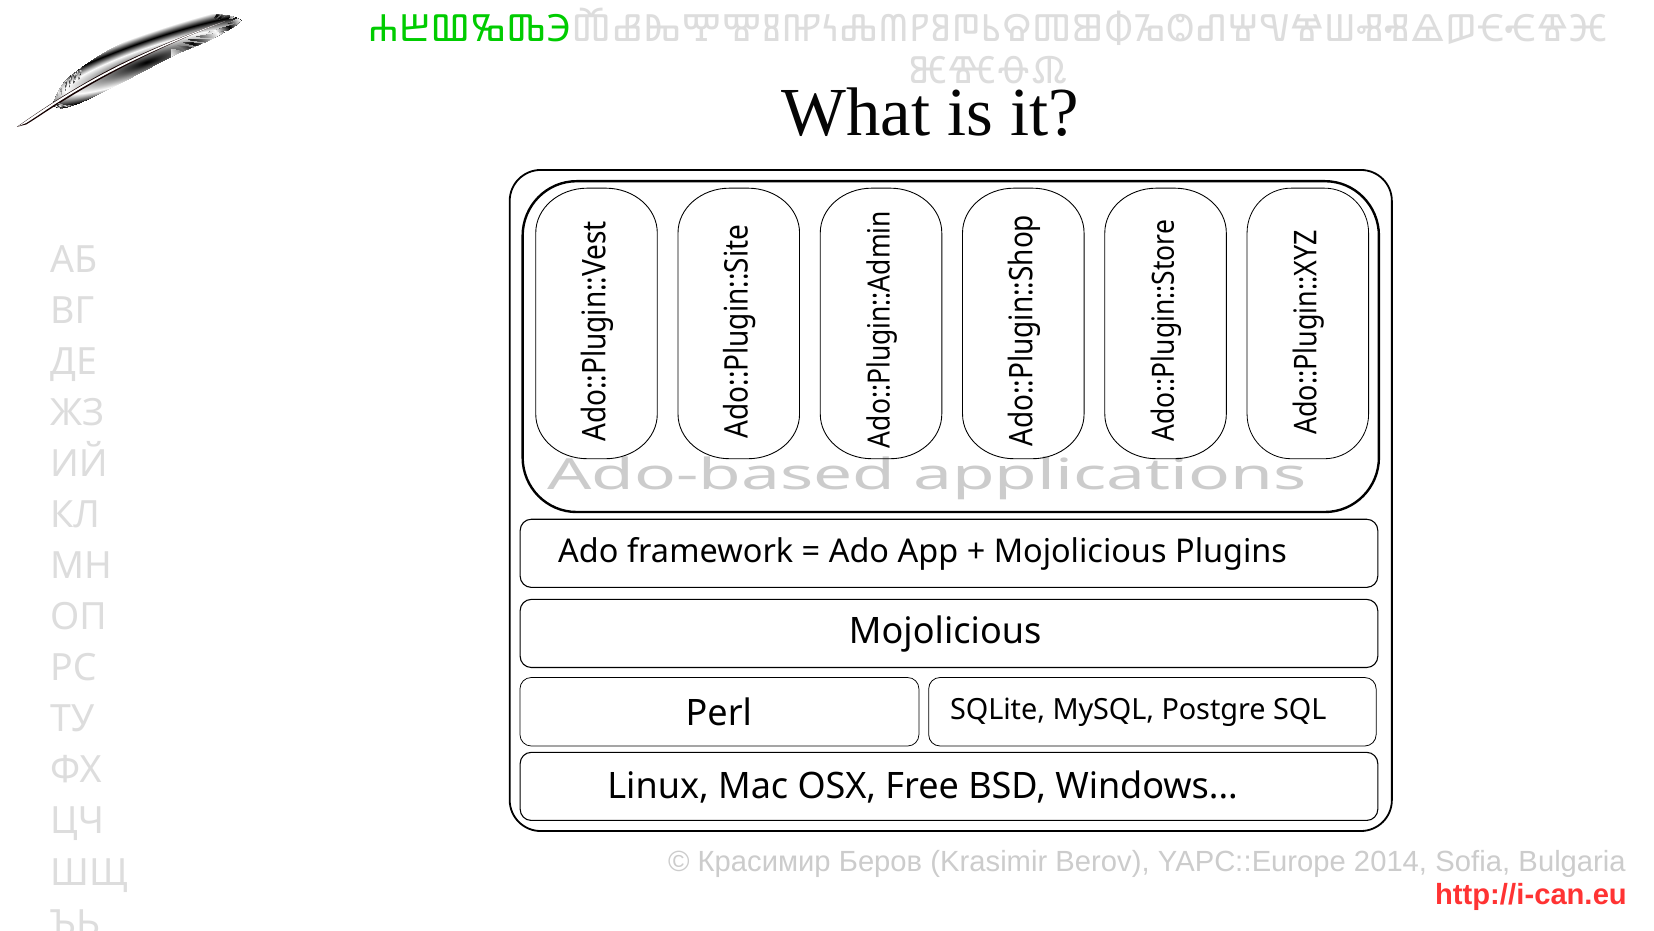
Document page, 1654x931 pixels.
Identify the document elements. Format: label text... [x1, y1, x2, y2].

title What is it? [265, 35, 1595, 189]
picture [508, 169, 1393, 832]
